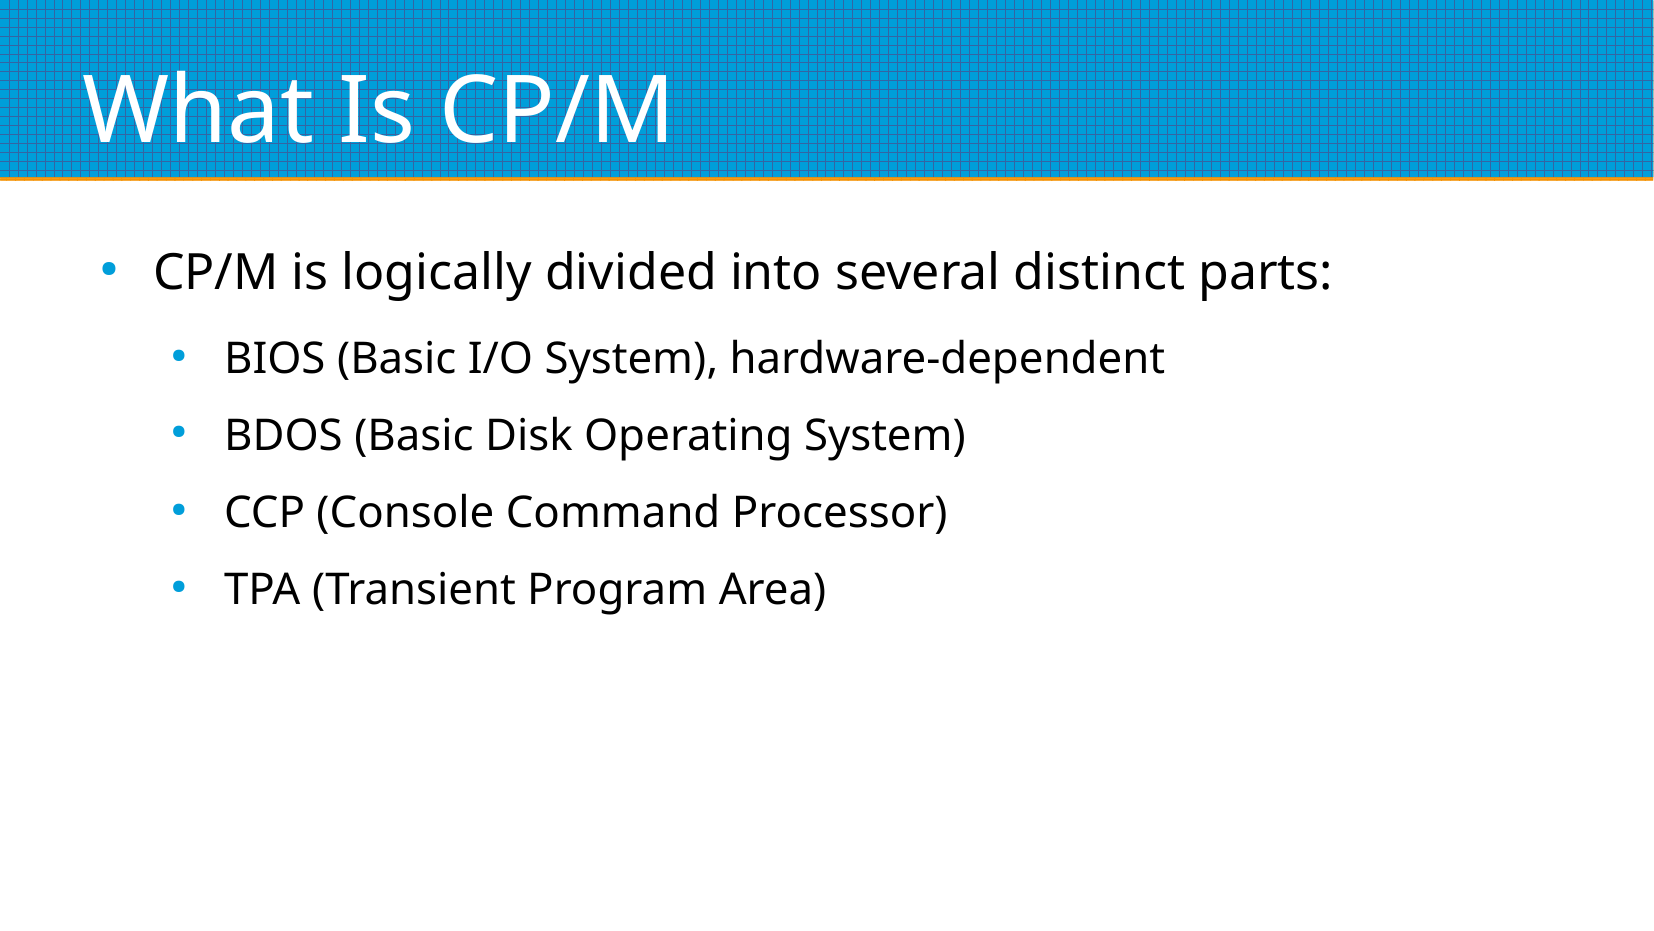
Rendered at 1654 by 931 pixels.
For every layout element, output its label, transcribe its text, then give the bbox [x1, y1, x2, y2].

title What Is CP/M [82, 14, 1571, 171]
list CP/M is logically divided into several distinct parts: BIOS (Basic I/O System), hardware-dependent BDOS (Basic Disk Operating System) CCP (Console Command Processor) TPA (Transient Program Area) [82, 236, 1563, 811]
